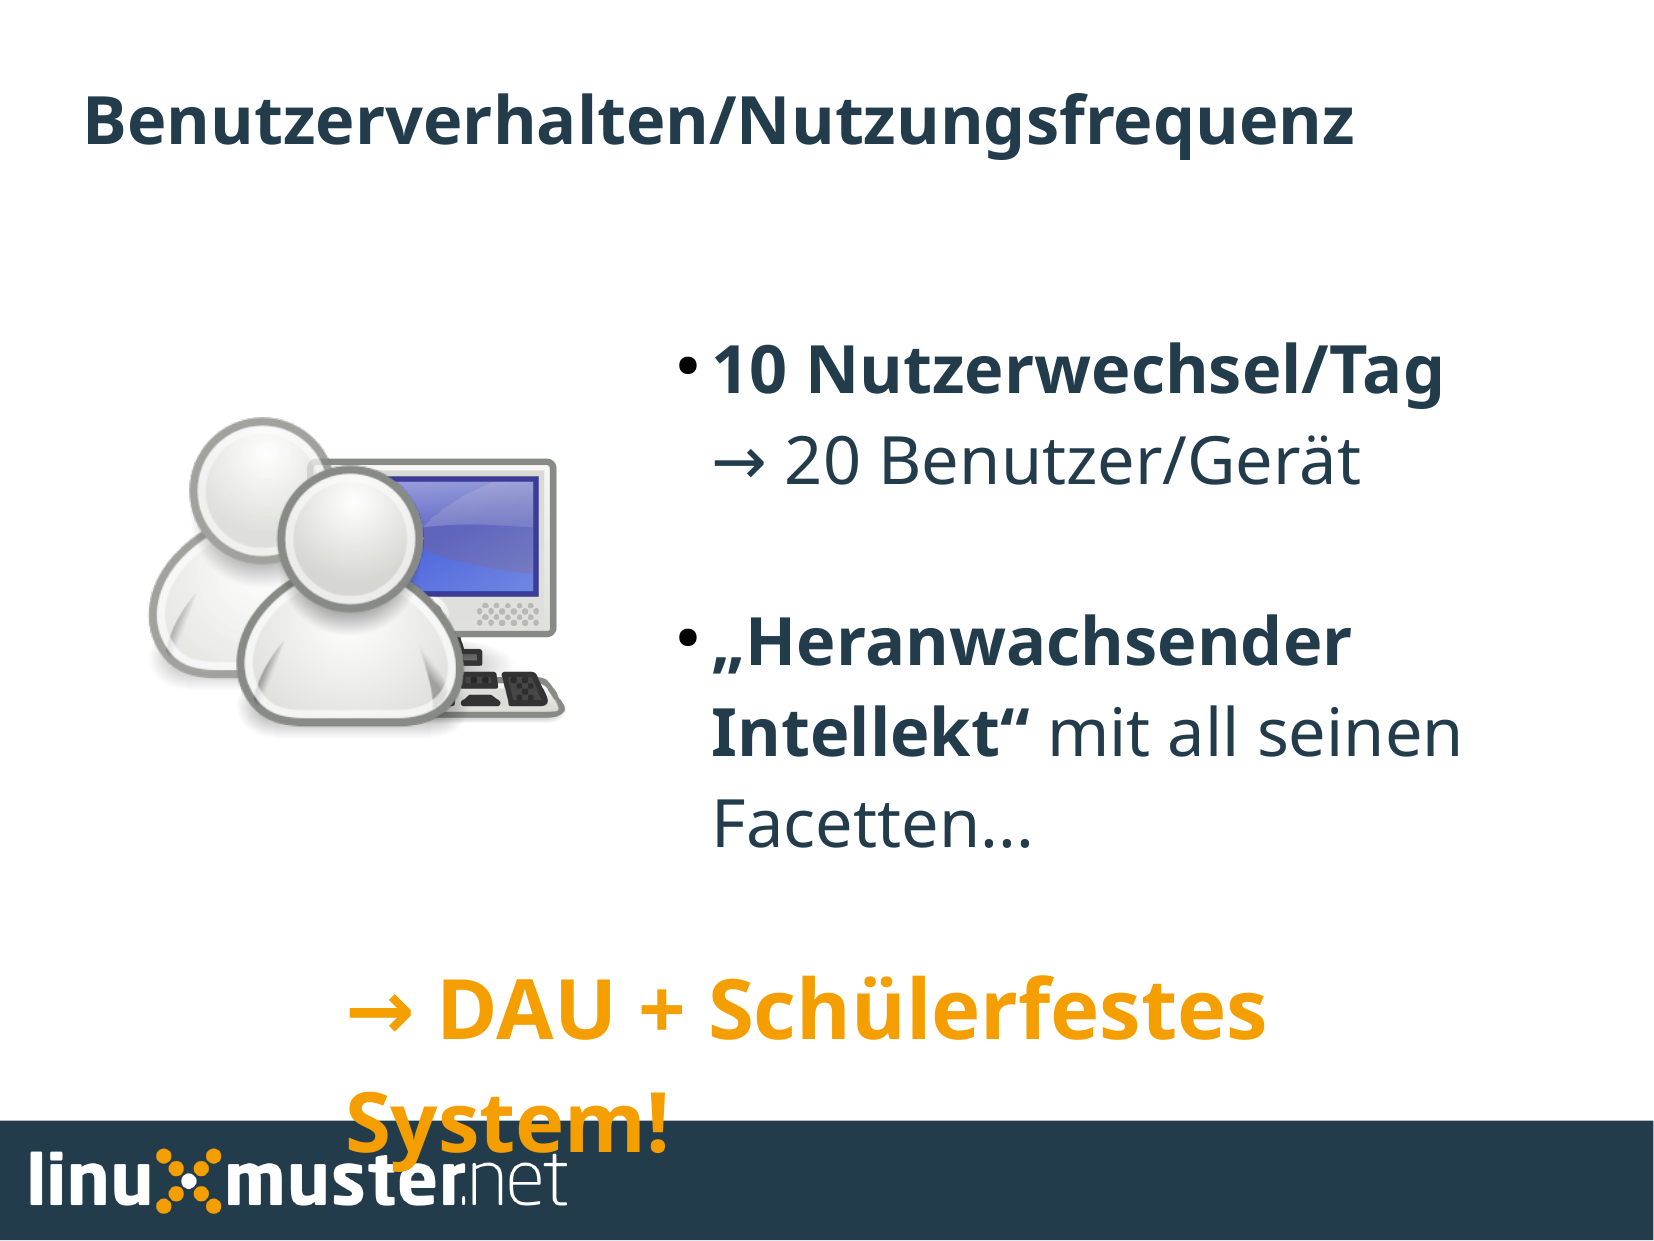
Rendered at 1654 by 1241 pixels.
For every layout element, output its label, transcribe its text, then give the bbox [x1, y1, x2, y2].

text_box 10 Nutzerwechsel/Tag → 20 Benutzer/Gerät „Heranwachsender Intellekt“ mit all seinen Facetten... [661, 314, 1583, 874]
picture [6, 1127, 591, 1229]
text_box → DAU + Schülerfestes System! [295, 942, 1536, 1153]
picture [118, 377, 567, 768]
title Benutzerverhalten/Nutzungsfrequenz [82, 49, 1571, 189]
